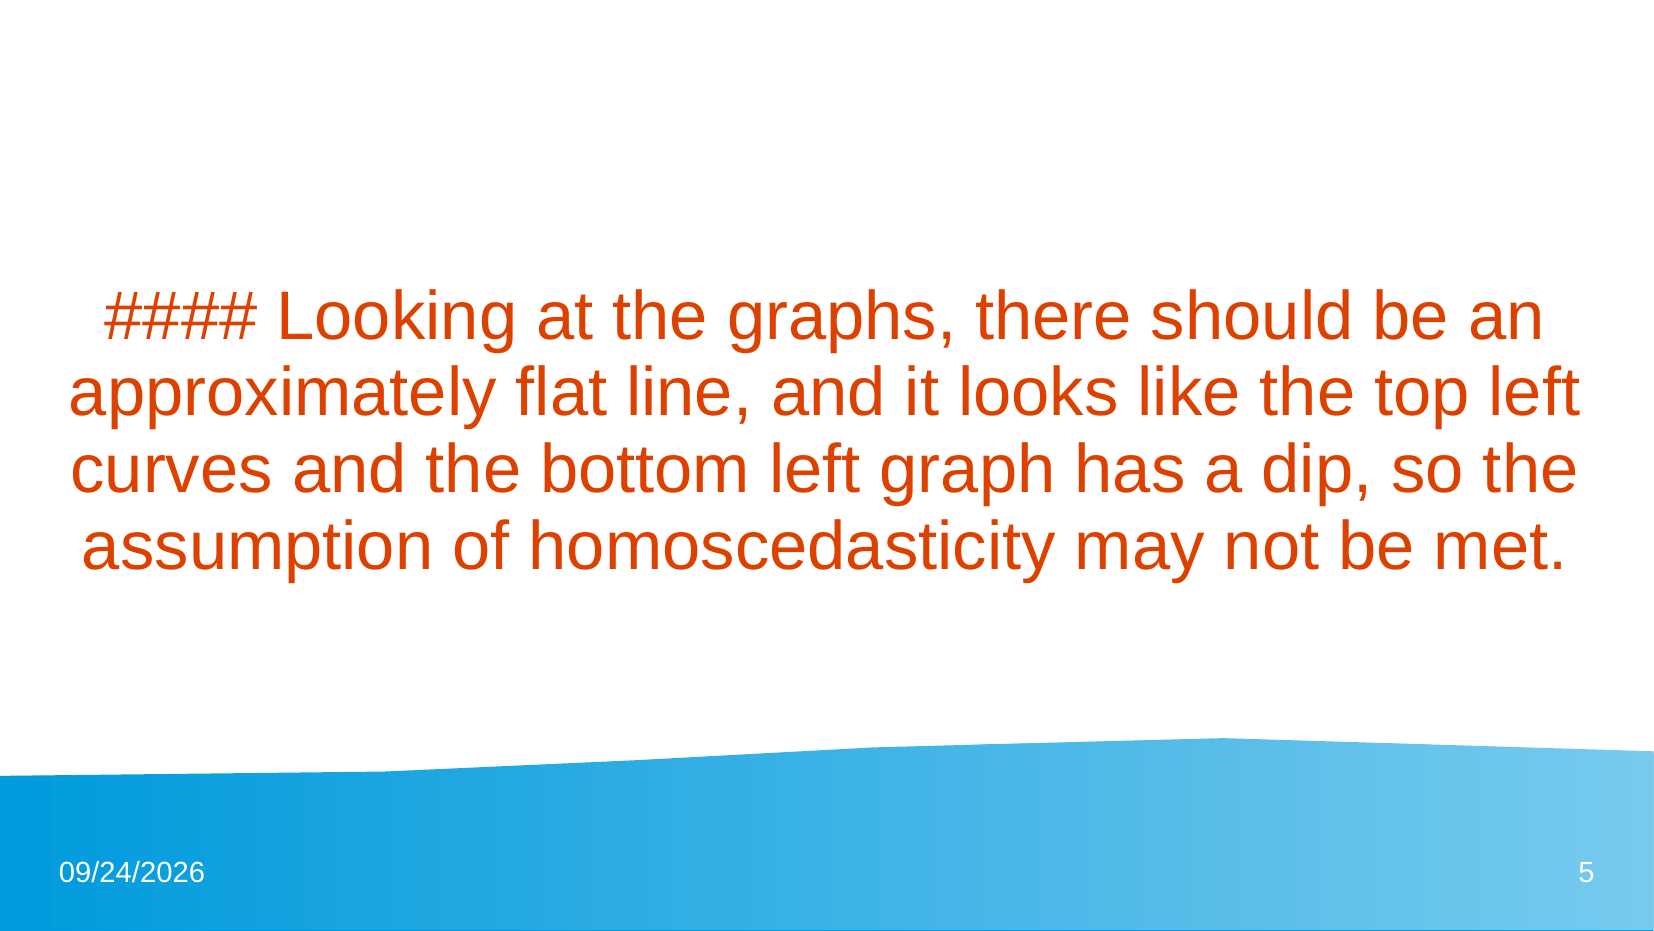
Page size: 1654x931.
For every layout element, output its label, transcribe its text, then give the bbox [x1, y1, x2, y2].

title #### Looking at the graphs, there should be an approximately flat line, and it looks like the top left curves and the bottom left graph has a dip, so the assumption of homoscedasticity may not be met. [0, 0, 1651, 931]
